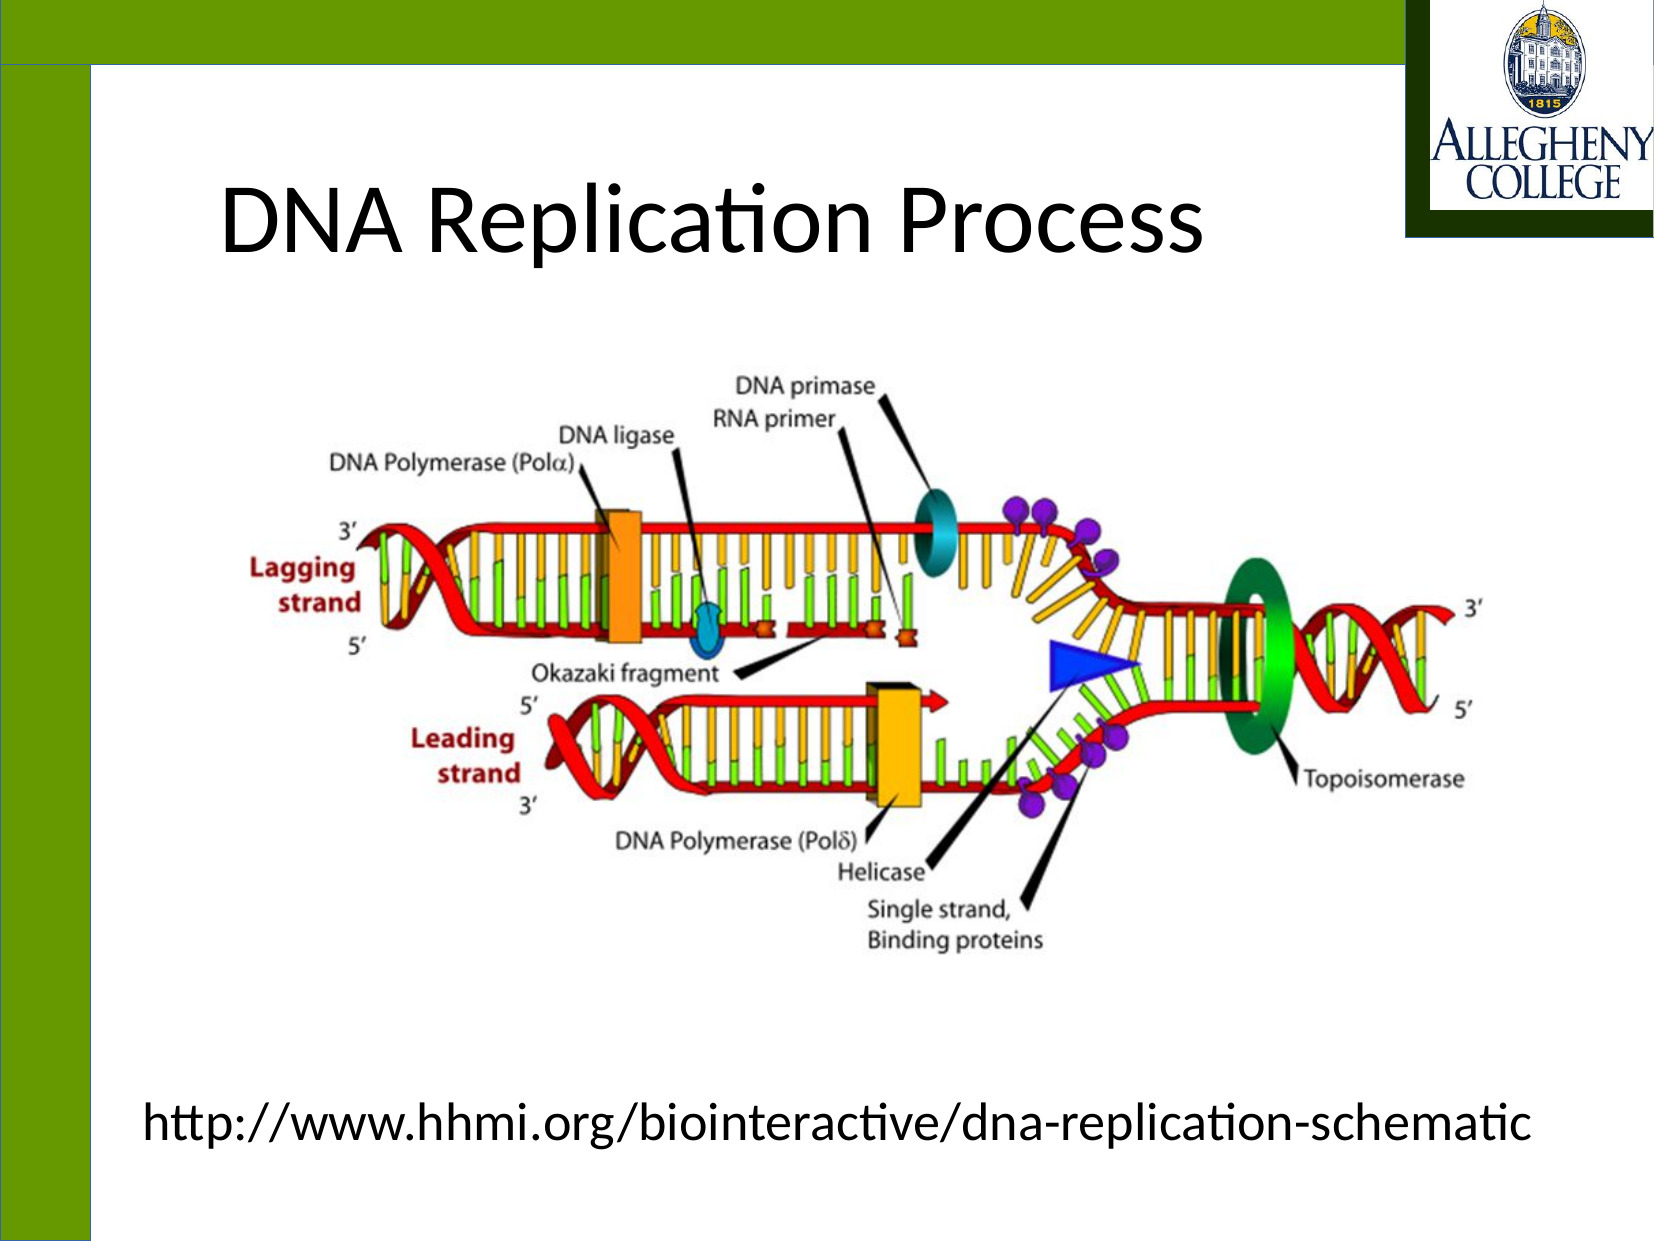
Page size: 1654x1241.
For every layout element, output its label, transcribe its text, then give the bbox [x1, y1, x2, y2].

title http://www.hhmi.org/biointeractive/dna-replication-schematic [94, 982, 1583, 1190]
picture [207, 104, 1516, 982]
title DNA Replication Process [129, 108, 1296, 316]
picture [1430, 0, 1654, 210]
text_box [0, 0, 1654, 1241]
